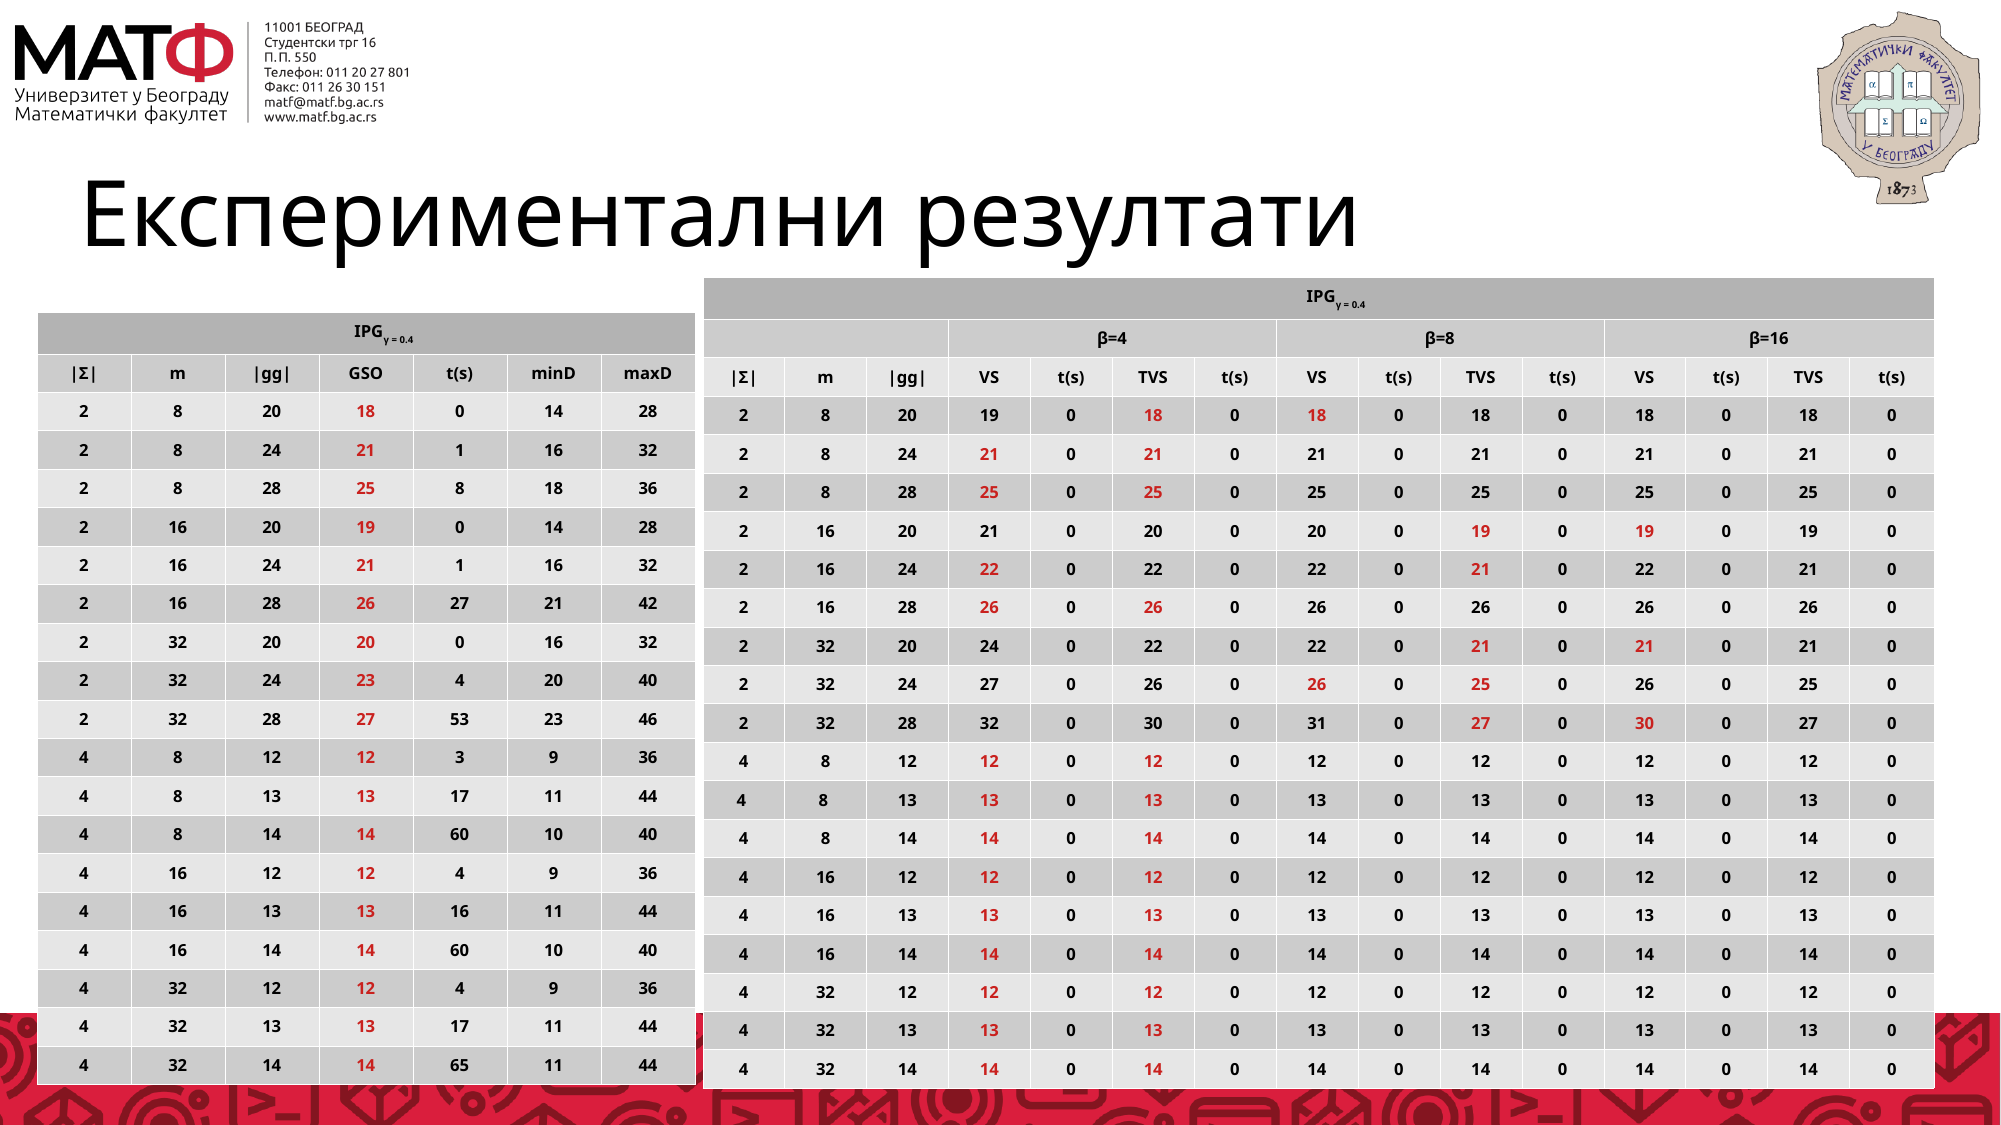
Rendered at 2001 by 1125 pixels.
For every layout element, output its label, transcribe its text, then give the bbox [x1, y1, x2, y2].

table_cell 12 [226, 739, 319, 776]
table_cell 0 [1686, 666, 1767, 703]
table_cell 12 [1113, 974, 1194, 1011]
table_cell 32 [949, 704, 1030, 742]
table_cell 0 [1850, 820, 1934, 857]
table_cell 8 [785, 435, 866, 473]
table_cell 13 [226, 1008, 319, 1046]
table_cell 0 [1686, 1012, 1767, 1049]
table_cell 14 [1768, 1050, 1849, 1088]
table_cell 4 [38, 777, 131, 815]
table_cell 2 [38, 662, 131, 700]
table_cell 13 [1113, 897, 1194, 934]
table_cell 0 [1195, 397, 1276, 434]
table_cell 16 [508, 624, 601, 661]
table_cell 8 [785, 781, 866, 819]
table_cell 32 [132, 1008, 225, 1046]
table_cell 30 [1605, 704, 1685, 742]
table_cell 14 [1441, 820, 1522, 857]
table_cell |Σ| [704, 358, 784, 396]
table_cell 0 [1031, 589, 1112, 627]
table_cell 32 [785, 974, 866, 1011]
table_cell 40 [602, 816, 695, 853]
table_cell 28 [602, 393, 695, 430]
table_cell 13 [949, 781, 1030, 819]
table_cell 4 [704, 1012, 784, 1049]
table_cell 16 [132, 508, 225, 546]
table_cell 0 [1850, 974, 1934, 1011]
table_cell 13 [320, 777, 413, 815]
table_cell 28 [226, 701, 319, 738]
table_cell 0 [1359, 858, 1440, 896]
table_cell 0 [1686, 974, 1767, 1011]
table_cell 25 [1768, 666, 1849, 703]
table_cell 2 [38, 470, 131, 507]
table_cell 13 [949, 897, 1030, 934]
table_cell 0 [1850, 628, 1934, 665]
table_cell 2 [38, 624, 131, 661]
picture [1948, 0, 1995, 225]
table_cell 0 [1359, 435, 1440, 473]
table_cell 28 [226, 470, 319, 507]
table_cell 28 [867, 589, 948, 627]
table_cell 0 [1523, 743, 1604, 780]
table_cell 12 [949, 743, 1030, 780]
table_cell 31 [1277, 704, 1358, 742]
table_cell 13 [1441, 1012, 1522, 1049]
table_cell 0 [1523, 1050, 1604, 1088]
table_cell 13 [226, 777, 319, 815]
table_cell 17 [414, 1008, 507, 1046]
table_cell 3 [414, 739, 507, 776]
table_cell 23 [320, 662, 413, 700]
table_cell 0 [1195, 974, 1276, 1011]
table_cell 0 [1031, 820, 1112, 857]
table_cell 0 [1850, 704, 1934, 742]
table_cell 27 [1441, 704, 1522, 742]
table_cell 28 [226, 585, 319, 623]
table_cell 8 [132, 777, 225, 815]
table_cell 12 [867, 858, 948, 896]
table_cell 14 [508, 508, 601, 546]
table_cell 53 [414, 701, 507, 738]
table_cell 21 [1441, 628, 1522, 665]
table_cell 2 [38, 508, 131, 546]
table_cell 25 [1605, 474, 1685, 511]
table_cell 25 [949, 474, 1030, 511]
table_cell 14 [949, 820, 1030, 857]
table_cell 0 [1031, 666, 1112, 703]
table_cell 12 [1441, 858, 1522, 896]
table_cell 0 [1359, 666, 1440, 703]
table_cell 8 [132, 431, 225, 469]
table_cell |Σ| [38, 355, 131, 392]
table_cell 0 [1359, 589, 1440, 627]
table_cell 14 [1113, 1050, 1194, 1088]
table_cell 21 [1441, 551, 1522, 588]
table_cell 32 [602, 431, 695, 469]
table_cell 9 [508, 970, 601, 1007]
table_cell 14 [1768, 935, 1849, 973]
table_cell 2 [38, 701, 131, 738]
table_cell 19 [1605, 512, 1685, 550]
picture [0, 0, 435, 147]
table_cell 0 [1031, 551, 1112, 588]
table_cell 0 [1359, 1012, 1440, 1049]
table_cell 16 [508, 431, 601, 469]
table_cell 13 [1768, 1012, 1849, 1049]
table_cell 18 [1441, 397, 1522, 434]
table_cell 65 [414, 1047, 507, 1084]
table_cell 0 [1359, 781, 1440, 819]
table_cell β=8 [1277, 320, 1604, 357]
table_cell 14 [226, 931, 319, 969]
table_cell 0 [1850, 858, 1934, 896]
table_cell 0 [1523, 1012, 1604, 1049]
table_cell 16 [508, 547, 601, 584]
table_cell 0 [1195, 435, 1276, 473]
table_cell 0 [1850, 781, 1934, 819]
table_cell 0 [1523, 397, 1604, 434]
table_cell 0 [1031, 512, 1112, 550]
table_cell 27 [414, 585, 507, 623]
table_cell 0 [1850, 897, 1934, 934]
table_cell 0 [1359, 474, 1440, 511]
table_cell 0 [1359, 512, 1440, 550]
table_cell t(s) [1359, 358, 1440, 396]
table_cell 32 [132, 1047, 225, 1084]
table_cell 20 [226, 508, 319, 546]
table_cell 12 [1768, 974, 1849, 1011]
table_cell 36 [602, 854, 695, 892]
table_cell 0 [1195, 781, 1276, 819]
table_cell 19 [949, 397, 1030, 434]
table_cell 32 [785, 1012, 866, 1049]
table_cell 14 [320, 1047, 413, 1084]
table_cell 0 [1523, 551, 1604, 588]
table_cell 12 [320, 739, 413, 776]
table_cell 32 [602, 547, 695, 584]
table_cell 8 [414, 470, 507, 507]
table_cell 26 [1113, 666, 1194, 703]
table_header IPGγ = 0.4 [38, 313, 695, 354]
table_cell 0 [1686, 628, 1767, 665]
table_cell 17 [414, 777, 507, 815]
table_cell 8 [785, 397, 866, 434]
table_cell 1 [414, 547, 507, 584]
table_cell 27 [949, 666, 1030, 703]
table_cell 14 [1277, 935, 1358, 973]
table_cell 0 [1523, 435, 1604, 473]
table_cell 21 [1605, 435, 1685, 473]
table_cell m [132, 355, 225, 392]
table_cell 20 [867, 512, 948, 550]
table_cell 28 [867, 474, 948, 511]
table_cell 13 [226, 893, 319, 930]
table_cell 18 [508, 470, 601, 507]
table_cell 0 [1523, 820, 1604, 857]
table_cell 60 [414, 816, 507, 853]
table_cell 21 [949, 512, 1030, 550]
table_cell 26 [1277, 666, 1358, 703]
table_cell 16 [132, 893, 225, 930]
table_cell 0 [1850, 512, 1934, 550]
table_cell 0 [1850, 1050, 1934, 1088]
table_cell 32 [132, 624, 225, 661]
table_cell 0 [1031, 704, 1112, 742]
table_cell 13 [949, 1012, 1030, 1049]
table_cell VS [1605, 358, 1685, 396]
table_cell 14 [1605, 820, 1685, 857]
table_cell 8 [785, 474, 866, 511]
table_cell 13 [1277, 897, 1358, 934]
table_cell 25 [1277, 474, 1358, 511]
table_cell GSO [320, 355, 413, 392]
table_cell |gg| [226, 355, 319, 392]
table_cell 0 [1359, 820, 1440, 857]
table_cell 10 [508, 931, 601, 969]
table_cell 10 [508, 816, 601, 853]
table_cell 0 [1523, 628, 1604, 665]
table_cell 18 [1768, 397, 1849, 434]
table_cell 16 [132, 585, 225, 623]
table_cell t(s) [1686, 358, 1767, 396]
table_cell 4 [414, 970, 507, 1007]
table_cell 0 [1195, 474, 1276, 511]
table_cell 0 [1359, 743, 1440, 780]
table_cell 0 [1686, 435, 1767, 473]
table_cell 26 [320, 585, 413, 623]
table_cell 16 [132, 931, 225, 969]
table_cell 9 [508, 854, 601, 892]
table_cell 14 [949, 1050, 1030, 1088]
table_cell 0 [1031, 435, 1112, 473]
table_cell 46 [602, 701, 695, 738]
table_cell 16 [132, 547, 225, 584]
table_cell 32 [132, 970, 225, 1007]
table_cell 13 [1605, 897, 1685, 934]
table_cell 0 [1031, 897, 1112, 934]
table_cell 4 [704, 858, 784, 896]
table_cell 14 [1605, 935, 1685, 973]
table_cell t(s) [1850, 358, 1934, 396]
table_cell 12 [1277, 974, 1358, 1011]
table_cell 32 [785, 704, 866, 742]
table_cell 12 [867, 743, 948, 780]
table_cell 22 [949, 551, 1030, 588]
table_cell 0 [1850, 474, 1934, 511]
table_cell 25 [1441, 666, 1522, 703]
table_cell 0 [1359, 628, 1440, 665]
table_cell 2 [704, 397, 784, 434]
table_cell 13 [1441, 781, 1522, 819]
table_cell 32 [785, 628, 866, 665]
table_cell 0 [1195, 628, 1276, 665]
table_cell 21 [1277, 435, 1358, 473]
table_cell 13 [1605, 781, 1685, 819]
table_cell 2 [38, 393, 131, 430]
table_cell 12 [1768, 743, 1849, 780]
table_cell 8 [132, 739, 225, 776]
table_cell 28 [602, 508, 695, 546]
table_cell 32 [785, 666, 866, 703]
table_cell 4 [704, 781, 784, 819]
table_cell 12 [1605, 974, 1685, 1011]
table_cell 0 [1523, 512, 1604, 550]
table_cell 0 [1031, 474, 1112, 511]
table_cell 36 [602, 470, 695, 507]
table_cell m [785, 358, 866, 396]
table_cell 0 [1523, 589, 1604, 627]
table_cell 13 [1277, 1012, 1358, 1049]
table_cell 18 [1277, 397, 1358, 434]
table_cell 21 [949, 435, 1030, 473]
table_cell 25 [1768, 474, 1849, 511]
table_cell 4 [38, 854, 131, 892]
table_cell 0 [1359, 704, 1440, 742]
table_cell 21 [1768, 628, 1849, 665]
table_cell 13 [320, 1008, 413, 1046]
table_cell 0 [1523, 704, 1604, 742]
table_cell 0 [1359, 974, 1440, 1011]
table_cell 0 [1523, 781, 1604, 819]
table_cell 13 [320, 893, 413, 930]
table_cell 4 [704, 820, 784, 857]
table_cell 0 [1850, 743, 1934, 780]
table_cell 13 [867, 1012, 948, 1049]
picture [0, 1013, 2001, 1125]
table_cell 20 [1113, 512, 1194, 550]
table_cell 4 [38, 893, 131, 930]
table_cell 25 [1441, 474, 1522, 511]
table_cell 0 [414, 624, 507, 661]
table_cell 14 [320, 931, 413, 969]
table_cell 18 [1113, 397, 1194, 434]
table_cell 26 [1277, 589, 1358, 627]
table_cell 18 [1605, 397, 1685, 434]
table_cell 16 [132, 854, 225, 892]
table_cell 26 [1113, 589, 1194, 627]
table_cell 30 [1113, 704, 1194, 742]
table_cell 4 [38, 1047, 131, 1084]
table_cell TVS [1768, 358, 1849, 396]
table_cell 0 [1195, 858, 1276, 896]
table_cell 25 [320, 470, 413, 507]
table_cell 2 [704, 704, 784, 742]
table_cell 0 [1686, 820, 1767, 857]
table_cell 32 [132, 662, 225, 700]
table_cell 16 [785, 935, 866, 973]
table_cell 0 [1523, 935, 1604, 973]
table_cell 0 [1195, 666, 1276, 703]
table_cell 40 [602, 931, 695, 969]
table_cell 36 [602, 970, 695, 1007]
table_cell 16 [785, 858, 866, 896]
table_cell 14 [1277, 1050, 1358, 1088]
table_cell 26 [1605, 589, 1685, 627]
table_cell 13 [1113, 1012, 1194, 1049]
table_cell 12 [867, 974, 948, 1011]
table_cell 12 [1768, 858, 1849, 896]
table_cell 4 [704, 743, 784, 780]
table_cell 2 [704, 589, 784, 627]
table_cell 0 [1850, 435, 1934, 473]
table_cell 0 [1195, 935, 1276, 973]
table_cell 4 [38, 970, 131, 1007]
table_cell 0 [1686, 897, 1767, 934]
table_cell 19 [320, 508, 413, 546]
table_cell 21 [320, 431, 413, 469]
table_cell 0 [1850, 935, 1934, 973]
table_cell 14 [508, 393, 601, 430]
table_cell 28 [867, 704, 948, 742]
table_cell 16 [414, 893, 507, 930]
table_cell 20 [226, 393, 319, 430]
table_cell 40 [602, 662, 695, 700]
table_cell 4 [38, 739, 131, 776]
table_cell 22 [1113, 551, 1194, 588]
table_cell 2 [704, 474, 784, 511]
table_cell 12 [1441, 743, 1522, 780]
title Експериментални резултати [64, 155, 1863, 278]
table_cell 16 [785, 897, 866, 934]
table_cell 0 [1523, 974, 1604, 1011]
table_header IPGγ = 0.4 [704, 278, 1934, 319]
table_cell 0 [1195, 1012, 1276, 1049]
table_cell 0 [1359, 397, 1440, 434]
table_cell 32 [785, 1050, 866, 1088]
table_cell 0 [1359, 551, 1440, 588]
table_cell 13 [1277, 781, 1358, 819]
table_cell 12 [226, 970, 319, 1007]
table_cell 27 [320, 701, 413, 738]
table_cell 21 [1113, 435, 1194, 473]
table_cell 0 [1031, 974, 1112, 1011]
table_cell 12 [320, 970, 413, 1007]
table_cell 42 [602, 585, 695, 623]
table_cell 0 [1523, 666, 1604, 703]
table_cell 0 [1850, 1012, 1934, 1049]
table_cell 0 [1359, 1050, 1440, 1088]
table_cell 12 [1277, 858, 1358, 896]
table_cell VS [949, 358, 1030, 396]
table_cell 2 [704, 435, 784, 473]
table_cell 21 [1768, 435, 1849, 473]
table_cell 14 [320, 816, 413, 853]
table_cell 0 [1195, 897, 1276, 934]
table_cell 14 [867, 935, 948, 973]
table_cell 4 [414, 662, 507, 700]
table_cell 12 [320, 854, 413, 892]
table_cell 12 [1441, 974, 1522, 1011]
table_cell 0 [1686, 589, 1767, 627]
table_cell 0 [1686, 704, 1767, 742]
table_cell 22 [1605, 551, 1685, 588]
table_cell 0 [1850, 589, 1934, 627]
table_cell 21 [320, 547, 413, 584]
table_cell 12 [949, 858, 1030, 896]
table_cell 4 [38, 1008, 131, 1046]
table_cell 0 [1195, 743, 1276, 780]
table_cell 21 [1768, 551, 1849, 588]
table_cell TVS [1113, 358, 1194, 396]
table_cell 0 [1686, 781, 1767, 819]
table_cell 12 [1605, 858, 1685, 896]
table_cell 22 [1277, 628, 1358, 665]
table_cell 0 [1686, 1050, 1767, 1088]
table_cell 0 [1686, 397, 1767, 434]
table_cell 0 [1031, 935, 1112, 973]
table_cell 44 [602, 893, 695, 930]
table_cell 13 [1768, 781, 1849, 819]
table_cell 0 [1523, 897, 1604, 934]
table_cell 12 [1113, 743, 1194, 780]
table_cell 0 [1195, 820, 1276, 857]
table_cell 12 [1277, 743, 1358, 780]
table_cell 8 [785, 820, 866, 857]
table_cell 2 [704, 512, 784, 550]
table_cell 2 [38, 547, 131, 584]
table_cell 0 [1686, 512, 1767, 550]
table_cell t(s) [1031, 358, 1112, 396]
table_cell 0 [1031, 858, 1112, 896]
table_cell 26 [1605, 666, 1685, 703]
table_cell 20 [867, 397, 948, 434]
table_cell 20 [226, 624, 319, 661]
table_cell β=4 [949, 320, 1276, 357]
table_cell 23 [508, 701, 601, 738]
table_cell 60 [414, 931, 507, 969]
table_cell 14 [1605, 1050, 1685, 1088]
table_cell 13 [1441, 897, 1522, 934]
table_cell 14 [226, 816, 319, 853]
table_cell 20 [1277, 512, 1358, 550]
table_cell VS [1277, 358, 1358, 396]
table_cell 4 [38, 931, 131, 969]
table_cell 14 [1768, 820, 1849, 857]
table_cell 0 [414, 508, 507, 546]
table_cell 0 [1031, 1050, 1112, 1088]
table_cell 24 [226, 662, 319, 700]
table_cell 14 [1113, 820, 1194, 857]
table_cell 4 [704, 1050, 784, 1088]
table_cell 44 [602, 777, 695, 815]
table_cell 2 [704, 666, 784, 703]
table_cell t(s) [414, 355, 507, 392]
table_cell 13 [1605, 1012, 1685, 1049]
table_cell 8 [785, 743, 866, 780]
table_cell 14 [1277, 820, 1358, 857]
table_cell t(s) [1523, 358, 1604, 396]
table_cell |gg| [867, 358, 948, 396]
table_cell minD [508, 355, 601, 392]
table_cell 14 [867, 1050, 948, 1088]
table_cell 0 [1850, 666, 1934, 703]
table_cell 0 [1031, 628, 1112, 665]
table_cell 32 [132, 701, 225, 738]
table_cell 13 [1768, 897, 1849, 934]
table_cell 4 [704, 935, 784, 973]
table_cell 26 [1768, 589, 1849, 627]
table_cell 0 [1195, 589, 1276, 627]
table_cell 8 [132, 816, 225, 853]
table_cell 0 [1523, 858, 1604, 896]
table_cell 0 [1686, 743, 1767, 780]
table_cell 24 [867, 435, 948, 473]
table_cell 0 [1031, 781, 1112, 819]
table_cell 4 [704, 897, 784, 934]
table_cell 11 [508, 893, 601, 930]
table_cell 0 [1195, 1050, 1276, 1088]
table_cell 27 [1768, 704, 1849, 742]
table_cell 14 [1113, 935, 1194, 973]
table_cell 0 [1359, 897, 1440, 934]
table_cell 4 [704, 974, 784, 1011]
table_cell 11 [508, 1008, 601, 1046]
table_cell 32 [602, 624, 695, 661]
table_cell 21 [1441, 435, 1522, 473]
table_cell 24 [867, 666, 948, 703]
table_cell 12 [1605, 743, 1685, 780]
table_cell 9 [508, 739, 601, 776]
table_cell maxD [602, 355, 695, 392]
table_cell 12 [1113, 858, 1194, 896]
table_cell 0 [1195, 704, 1276, 742]
table_cell 8 [132, 393, 225, 430]
table_cell 11 [508, 777, 601, 815]
table_cell 44 [602, 1008, 695, 1046]
table_cell 2 [38, 585, 131, 623]
table_cell 0 [1195, 551, 1276, 588]
table_cell 0 [1523, 474, 1604, 511]
table_cell 36 [602, 739, 695, 776]
table_cell 0 [1850, 397, 1934, 434]
table_cell 16 [785, 551, 866, 588]
table_cell 0 [1031, 1012, 1112, 1049]
table_cell 14 [867, 820, 948, 857]
table_cell 26 [949, 589, 1030, 627]
table_cell 20 [508, 662, 601, 700]
table_cell 22 [1113, 628, 1194, 665]
table_cell TVS [1441, 358, 1522, 396]
table_cell 2 [38, 431, 131, 469]
table_cell 14 [949, 935, 1030, 973]
table_cell 44 [602, 1047, 695, 1084]
table_cell 13 [867, 897, 948, 934]
table_cell 0 [1195, 512, 1276, 550]
table_cell 0 [1031, 743, 1112, 780]
table_cell 19 [1768, 512, 1849, 550]
table_cell 2 [704, 551, 784, 588]
table_cell 21 [508, 585, 601, 623]
table_cell 0 [1686, 474, 1767, 511]
table_cell 14 [226, 1047, 319, 1084]
table_cell 25 [1113, 474, 1194, 511]
table_cell 19 [1441, 512, 1522, 550]
table_cell 24 [226, 431, 319, 469]
table_cell 0 [1359, 935, 1440, 973]
table_cell 14 [1441, 935, 1522, 973]
table_cell 2 [704, 628, 784, 665]
table_cell 14 [1441, 1050, 1522, 1088]
table_cell 0 [1686, 935, 1767, 973]
table_cell 8 [132, 470, 225, 507]
table_cell 24 [949, 628, 1030, 665]
table_cell β=16 [1605, 320, 1934, 357]
table_cell 4 [414, 854, 507, 892]
table_cell 0 [1686, 858, 1767, 896]
table_cell 0 [1686, 551, 1767, 588]
table_cell t(s) [1195, 358, 1276, 396]
table_cell 26 [1441, 589, 1522, 627]
table_cell 16 [785, 589, 866, 627]
table_cell 12 [226, 854, 319, 892]
table_cell 1 [414, 431, 507, 469]
table_cell [704, 320, 948, 357]
table_cell 4 [38, 816, 131, 853]
table_cell 22 [1277, 551, 1358, 588]
table_cell 20 [320, 624, 413, 661]
table_cell 12 [949, 974, 1030, 1011]
table_cell 24 [867, 551, 948, 588]
table_cell 0 [414, 393, 507, 430]
table_cell 13 [867, 781, 948, 819]
table_cell 16 [785, 512, 866, 550]
table_cell 20 [867, 628, 948, 665]
table_cell 0 [1850, 551, 1934, 588]
table_cell 24 [226, 547, 319, 584]
table_cell 11 [508, 1047, 601, 1084]
table_cell 18 [320, 393, 413, 430]
table_cell 0 [1031, 397, 1112, 434]
table_cell 13 [1113, 781, 1194, 819]
table_cell 21 [1605, 628, 1685, 665]
